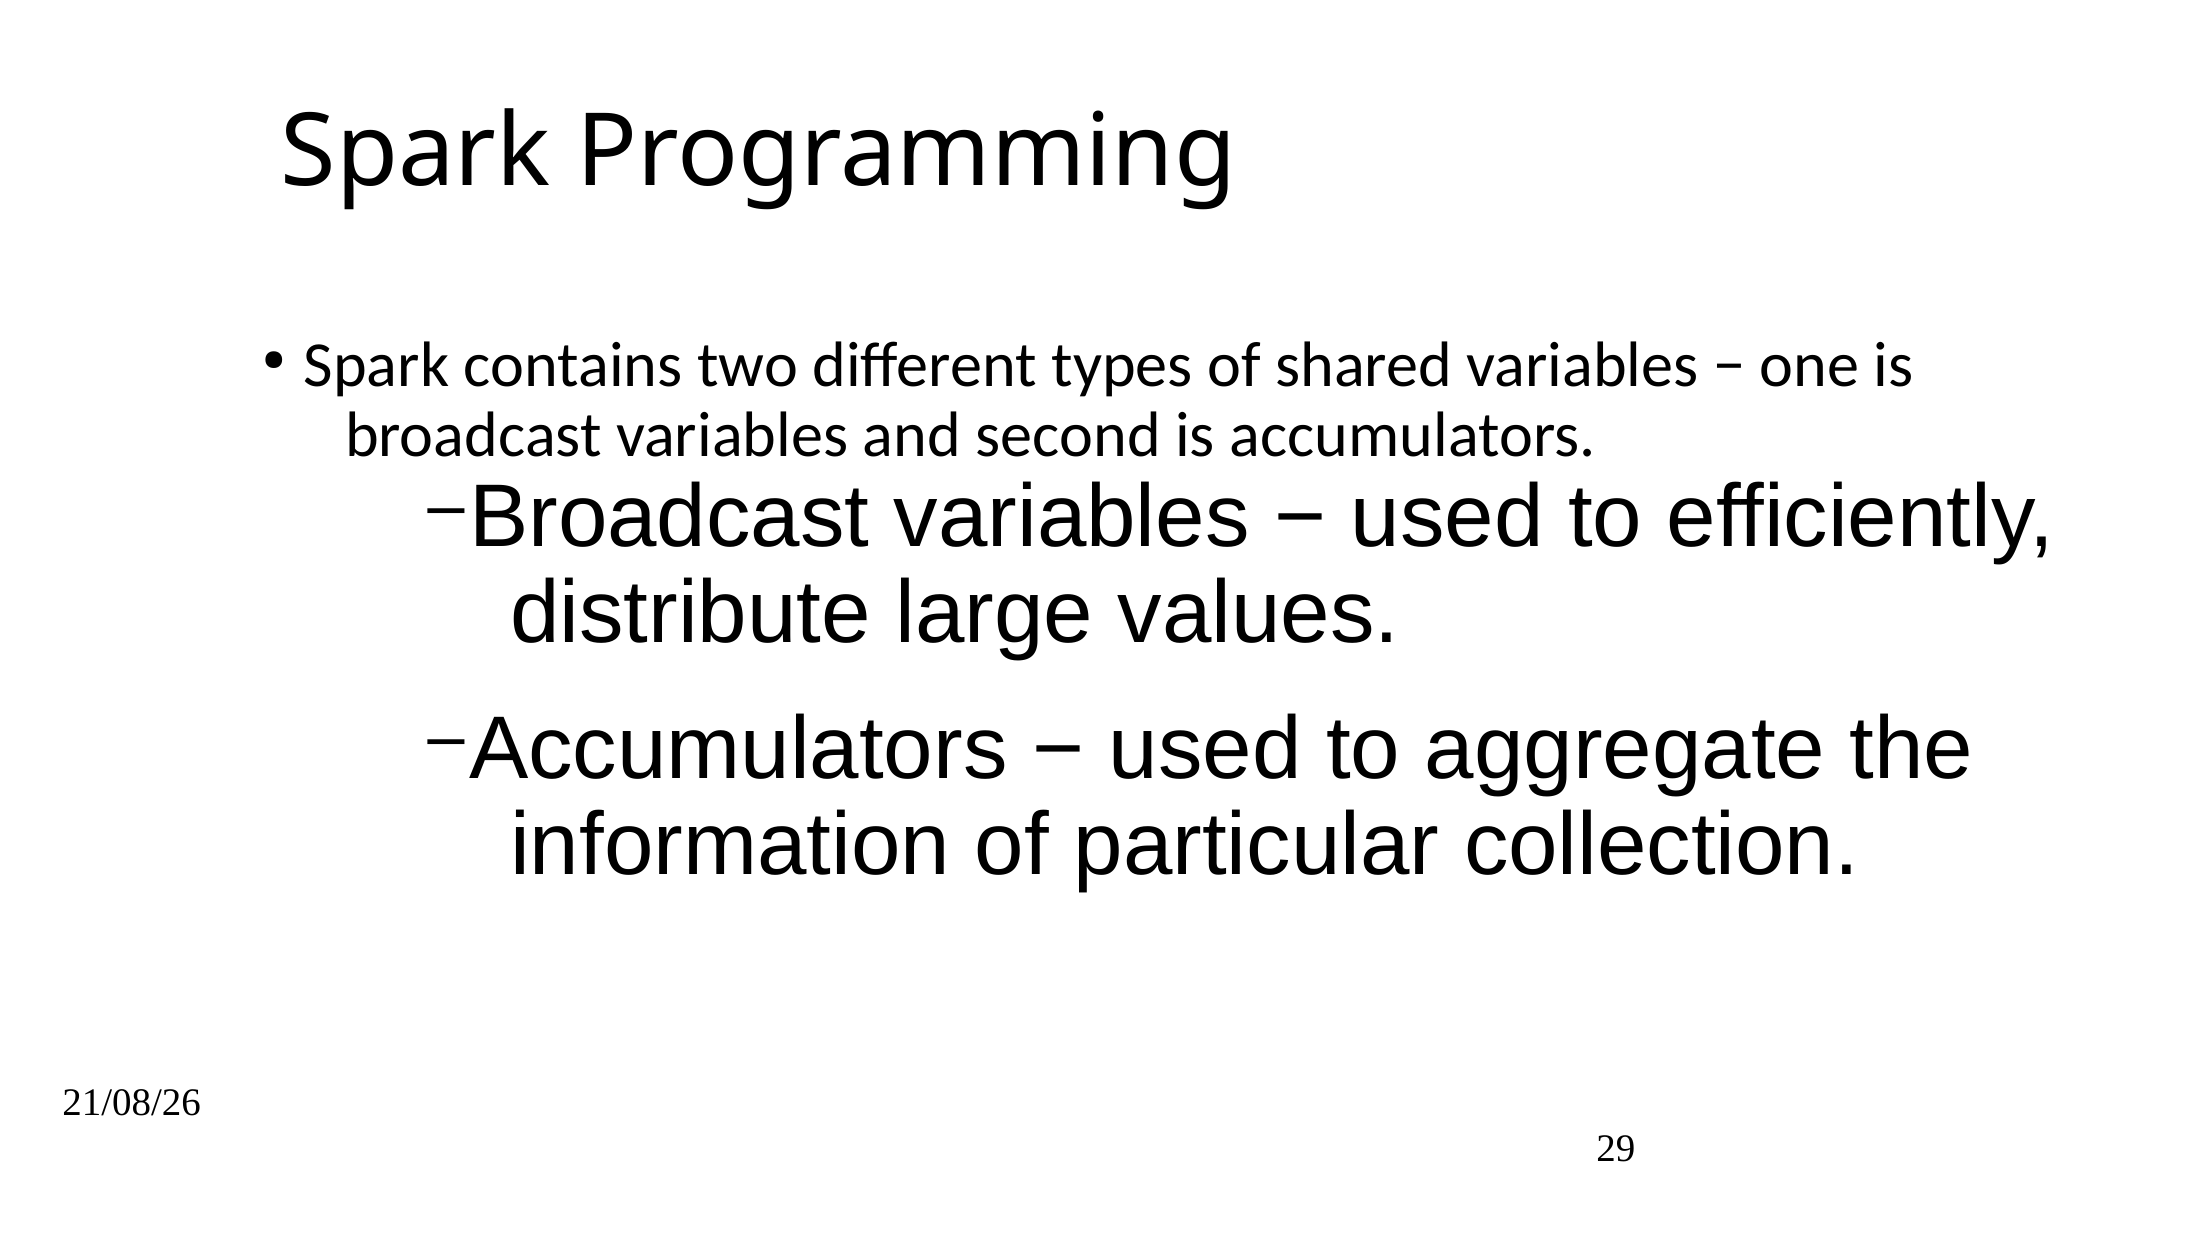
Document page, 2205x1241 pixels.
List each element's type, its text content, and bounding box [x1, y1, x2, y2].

title Spark Programming [265, 49, 1985, 257]
text_box [1596, 1123, 2111, 1238]
list Spark contains two different types of shared variables − one is broadcast variables and second is accumulators. Broadcast variables − used to efficiently, distribute large values. Accumulators − used to aggregate the information of particular collection. [247, 323, 2143, 1061]
text_box 25-11-2022 [62, 1076, 577, 1191]
